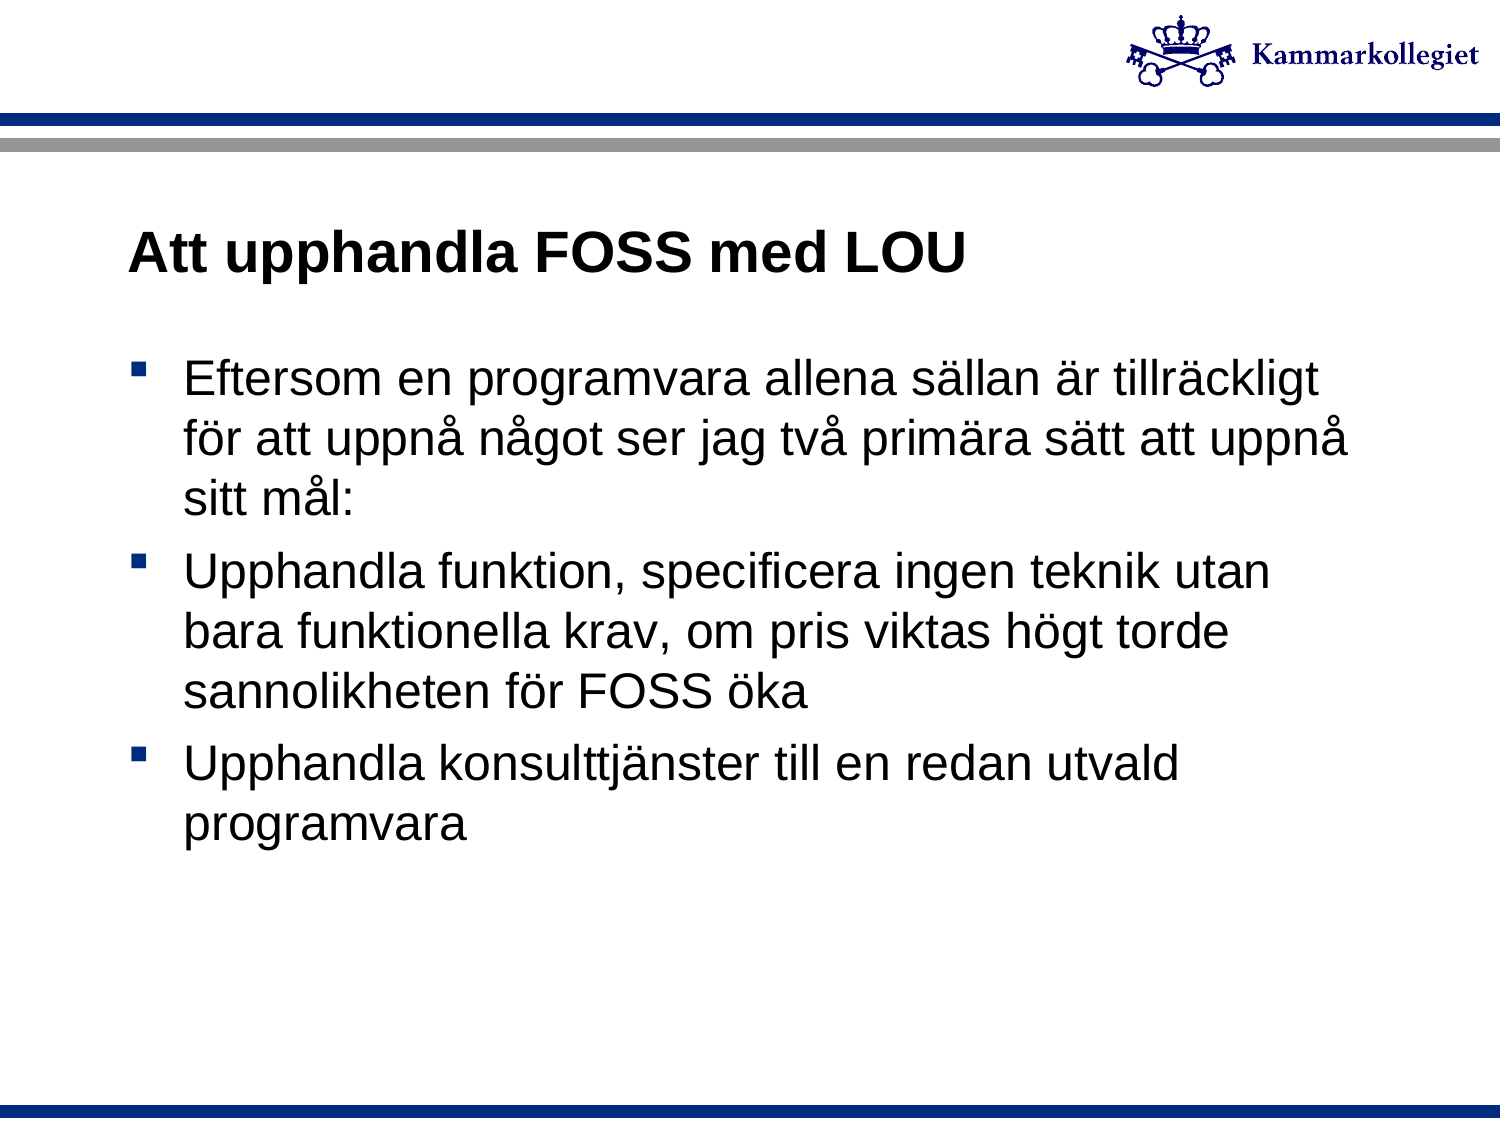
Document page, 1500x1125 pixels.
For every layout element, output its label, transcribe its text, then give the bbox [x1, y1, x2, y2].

list Eftersom en programvara allena sällan är tillräckligt för att uppnå något ser jag två primära sätt att uppnå sitt mål: Upphandla funktion, specificera ingen teknik utan bara funktionella krav, om pris viktas högt torde sannolikheten för FOSS öka Upphandla konsulttjänster till en redan utvald programvara [112, 337, 1388, 1026]
title Att upphandla FOSS med LOU [112, 172, 1388, 327]
